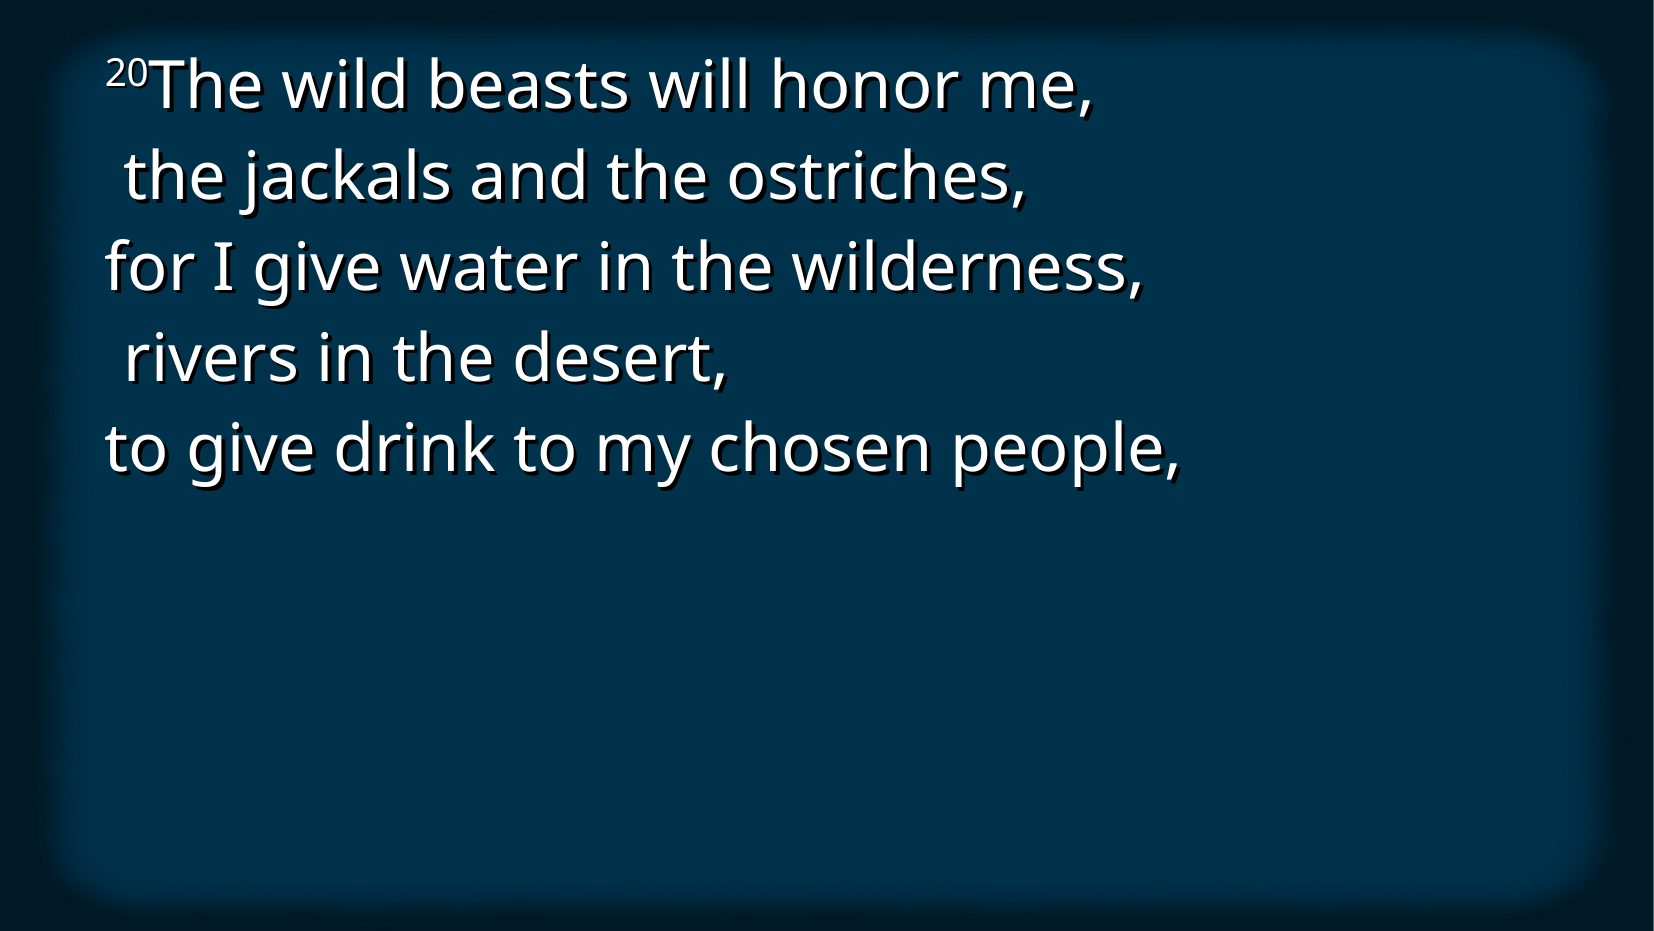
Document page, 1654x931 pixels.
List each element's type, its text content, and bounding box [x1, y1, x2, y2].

text_box 20The wild beasts will honor me, the jackals and the ostriches, for I give water in the wilderness, rivers in the desert, to give drink to my chosen people, [90, 30, 1561, 489]
picture [0, 0, 1654, 931]
